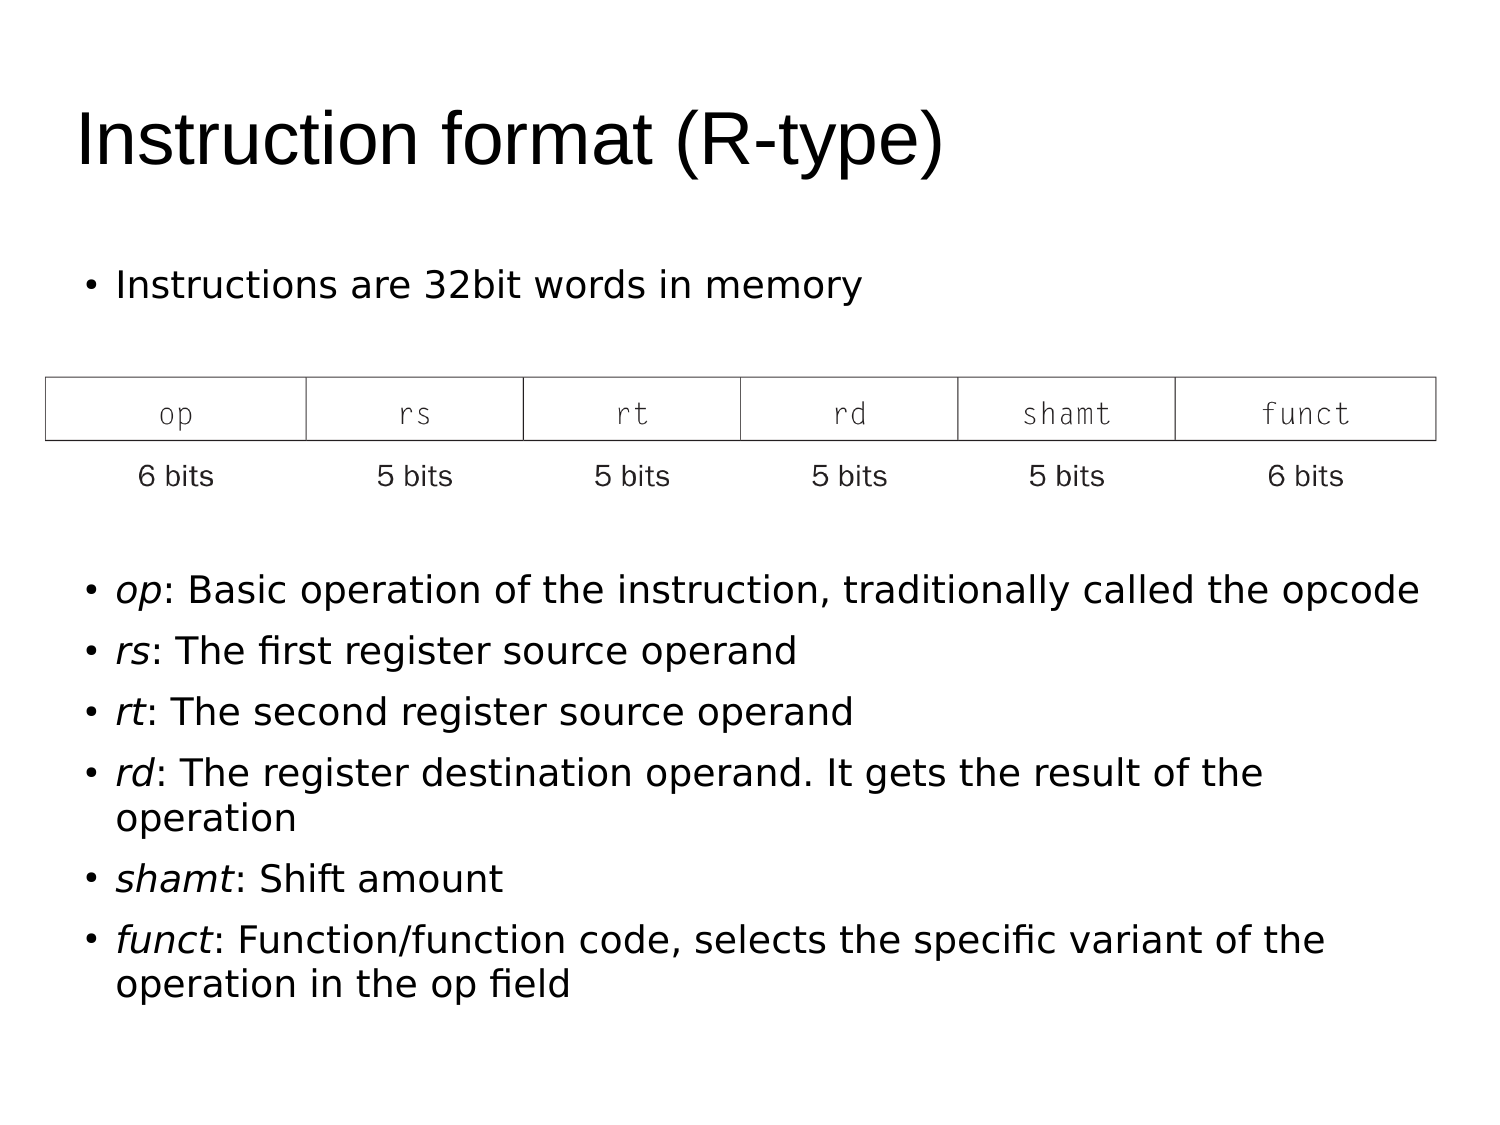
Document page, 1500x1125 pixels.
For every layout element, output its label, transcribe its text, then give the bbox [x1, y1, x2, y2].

list Instructions are 32bit words in memory op: Basic operation of the instruction, traditionally called the opcode rs: The first register source operand rt: The second register source operand rd: The register destination operand. It gets the result of the operation shamt: Shift amount funct: Function/function code, selects the specific variant of the operation in the op field [75, 506, 1425, 1021]
title Instruction format (R-type) [75, 44, 1425, 233]
picture [30, 359, 1456, 506]
list Instructions are 32bit words in memory op: Basic operation of the instruction, traditionally called the opcode rs: The first register source operand rt: The second register source operand rd: The register destination operand. It gets the result of the operation shamt: Shift amount funct: Function/function code, selects the specific variant of the operation in the op field [75, 263, 1425, 359]
